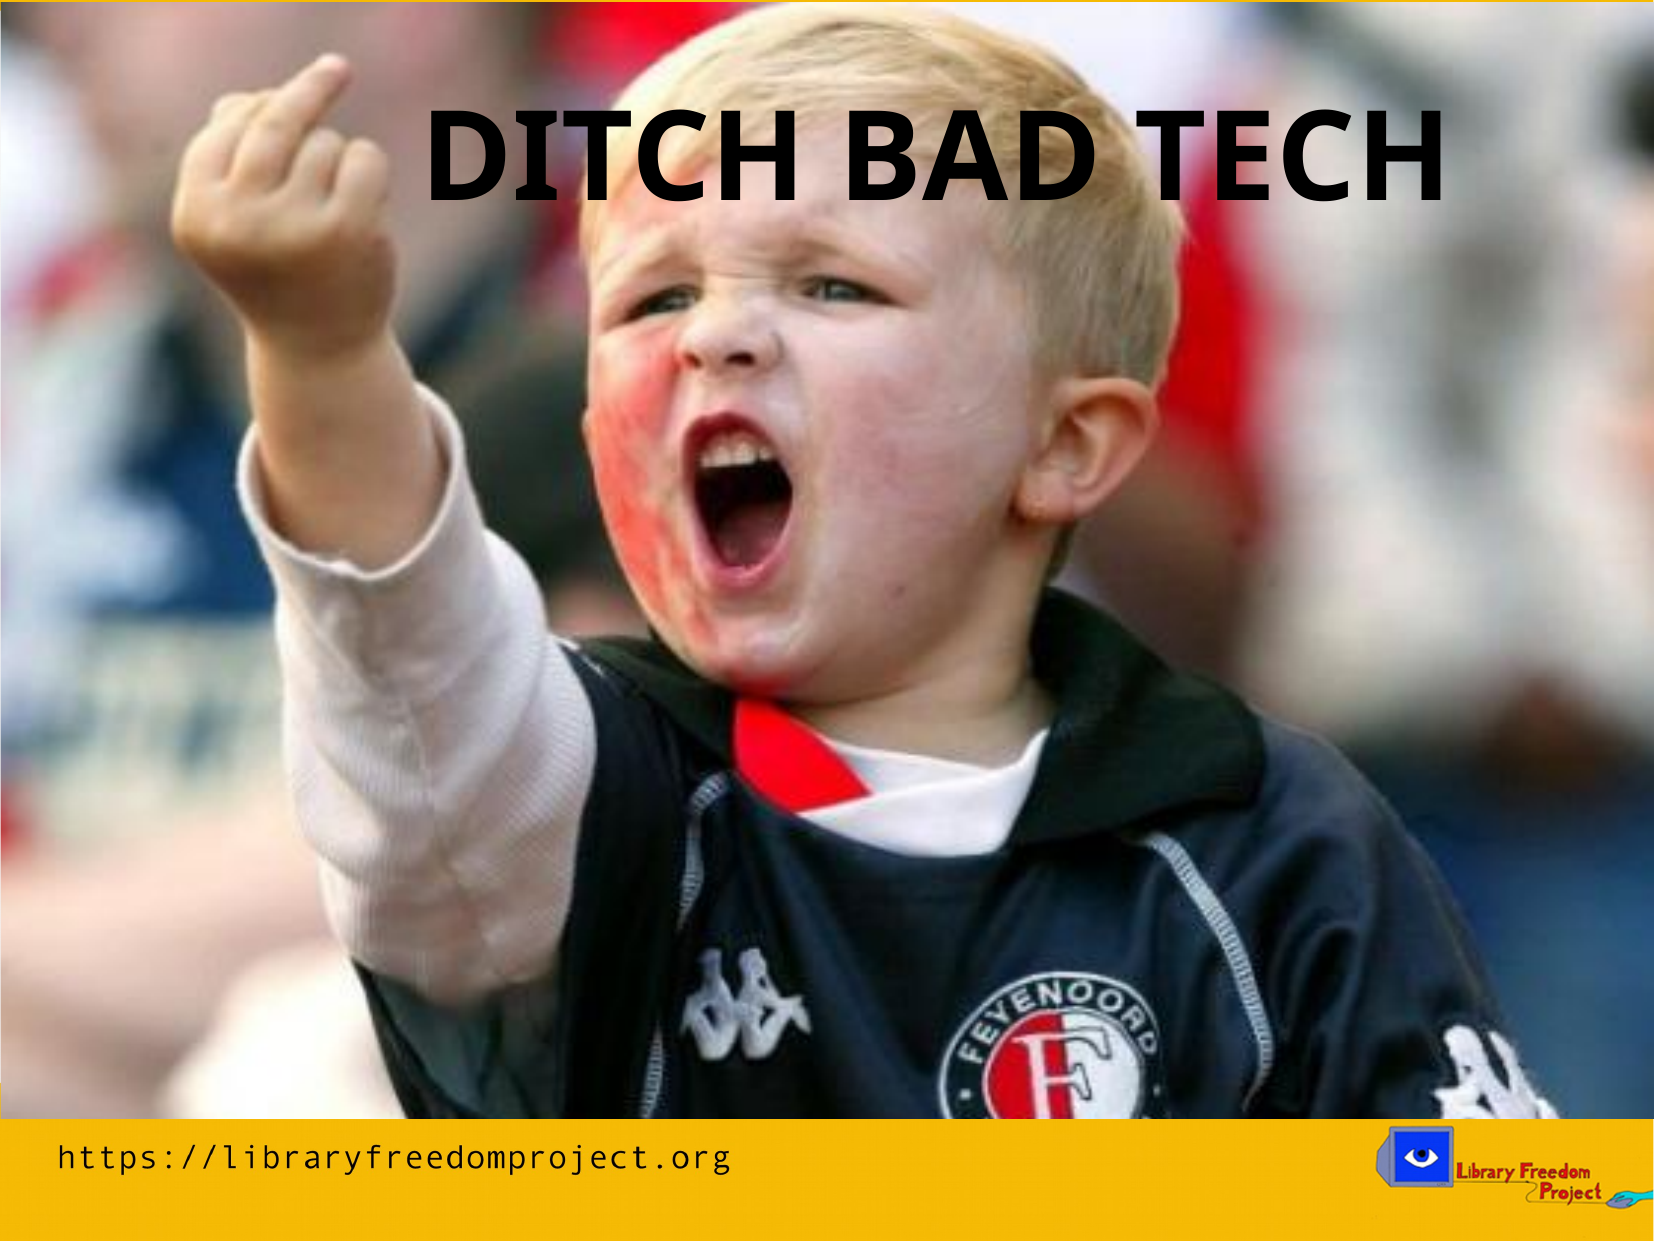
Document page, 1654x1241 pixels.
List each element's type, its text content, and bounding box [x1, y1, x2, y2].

picture [0, 0, 1654, 1241]
text_box DITCH BAD TECH [420, 66, 1625, 241]
